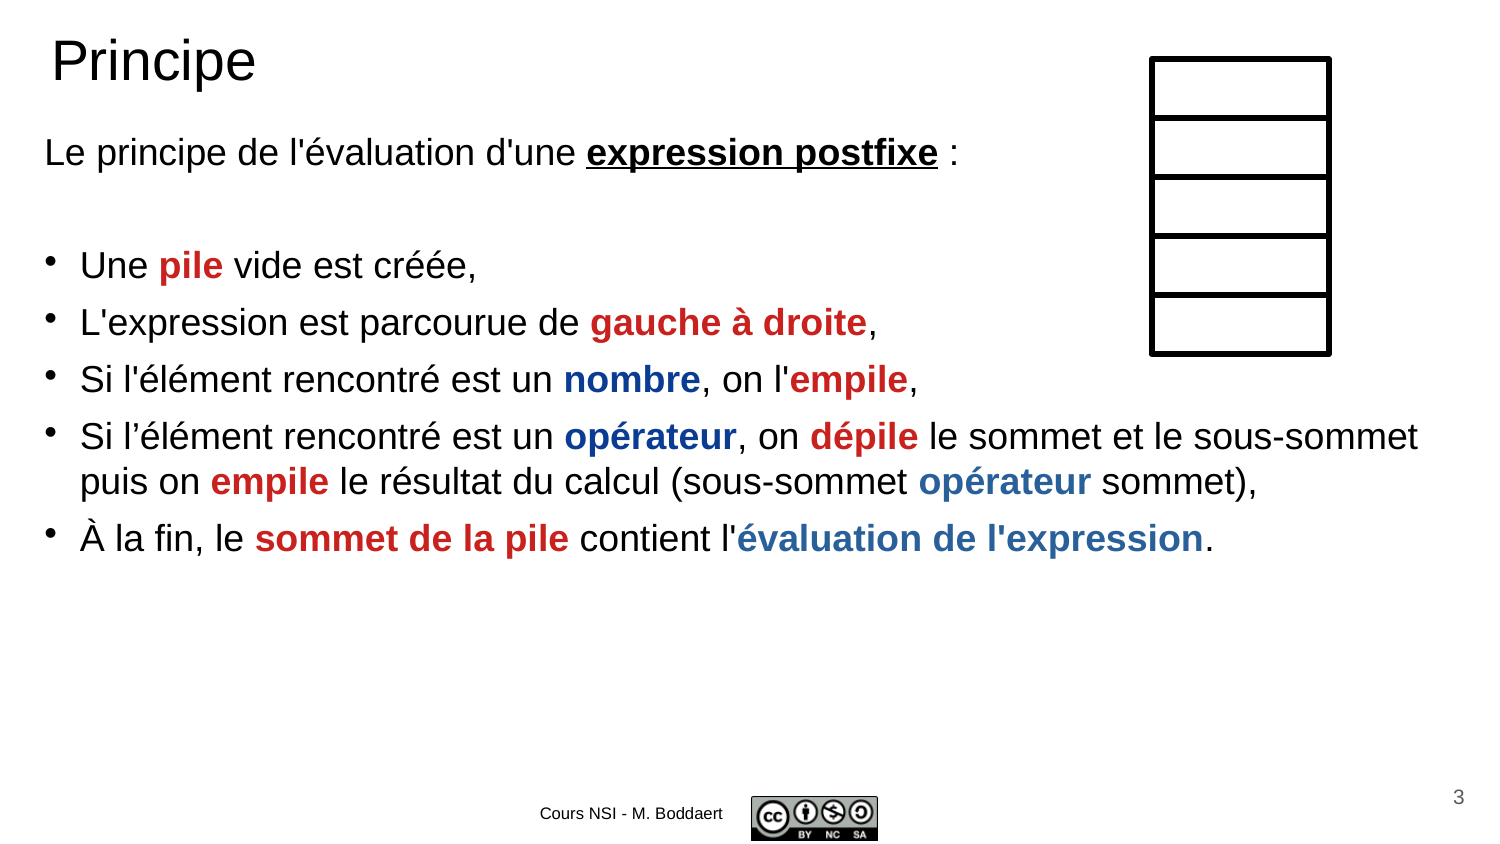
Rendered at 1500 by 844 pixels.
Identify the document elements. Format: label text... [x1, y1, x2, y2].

text_box Le principe de l'évaluation d'une expression postfixe : Une pile vide est créée, L'expression est parcourue de gauche à droite, Si l'élément rencontré est un nombre, on l'empile, Si l’élément rencontré est un opérateur, on dépile le sommet et le sous-sommet puis on empile le résultat du calcul (sous-sommet opérateur sommet), À la fin, le sommet de la pile contient l'évaluation de l'expression. [29, 120, 1477, 760]
picture [751, 796, 878, 841]
slide_number <numéro> [1389, 764, 1480, 830]
text_box [1151, 59, 1329, 355]
title Principe [51, 13, 1449, 108]
